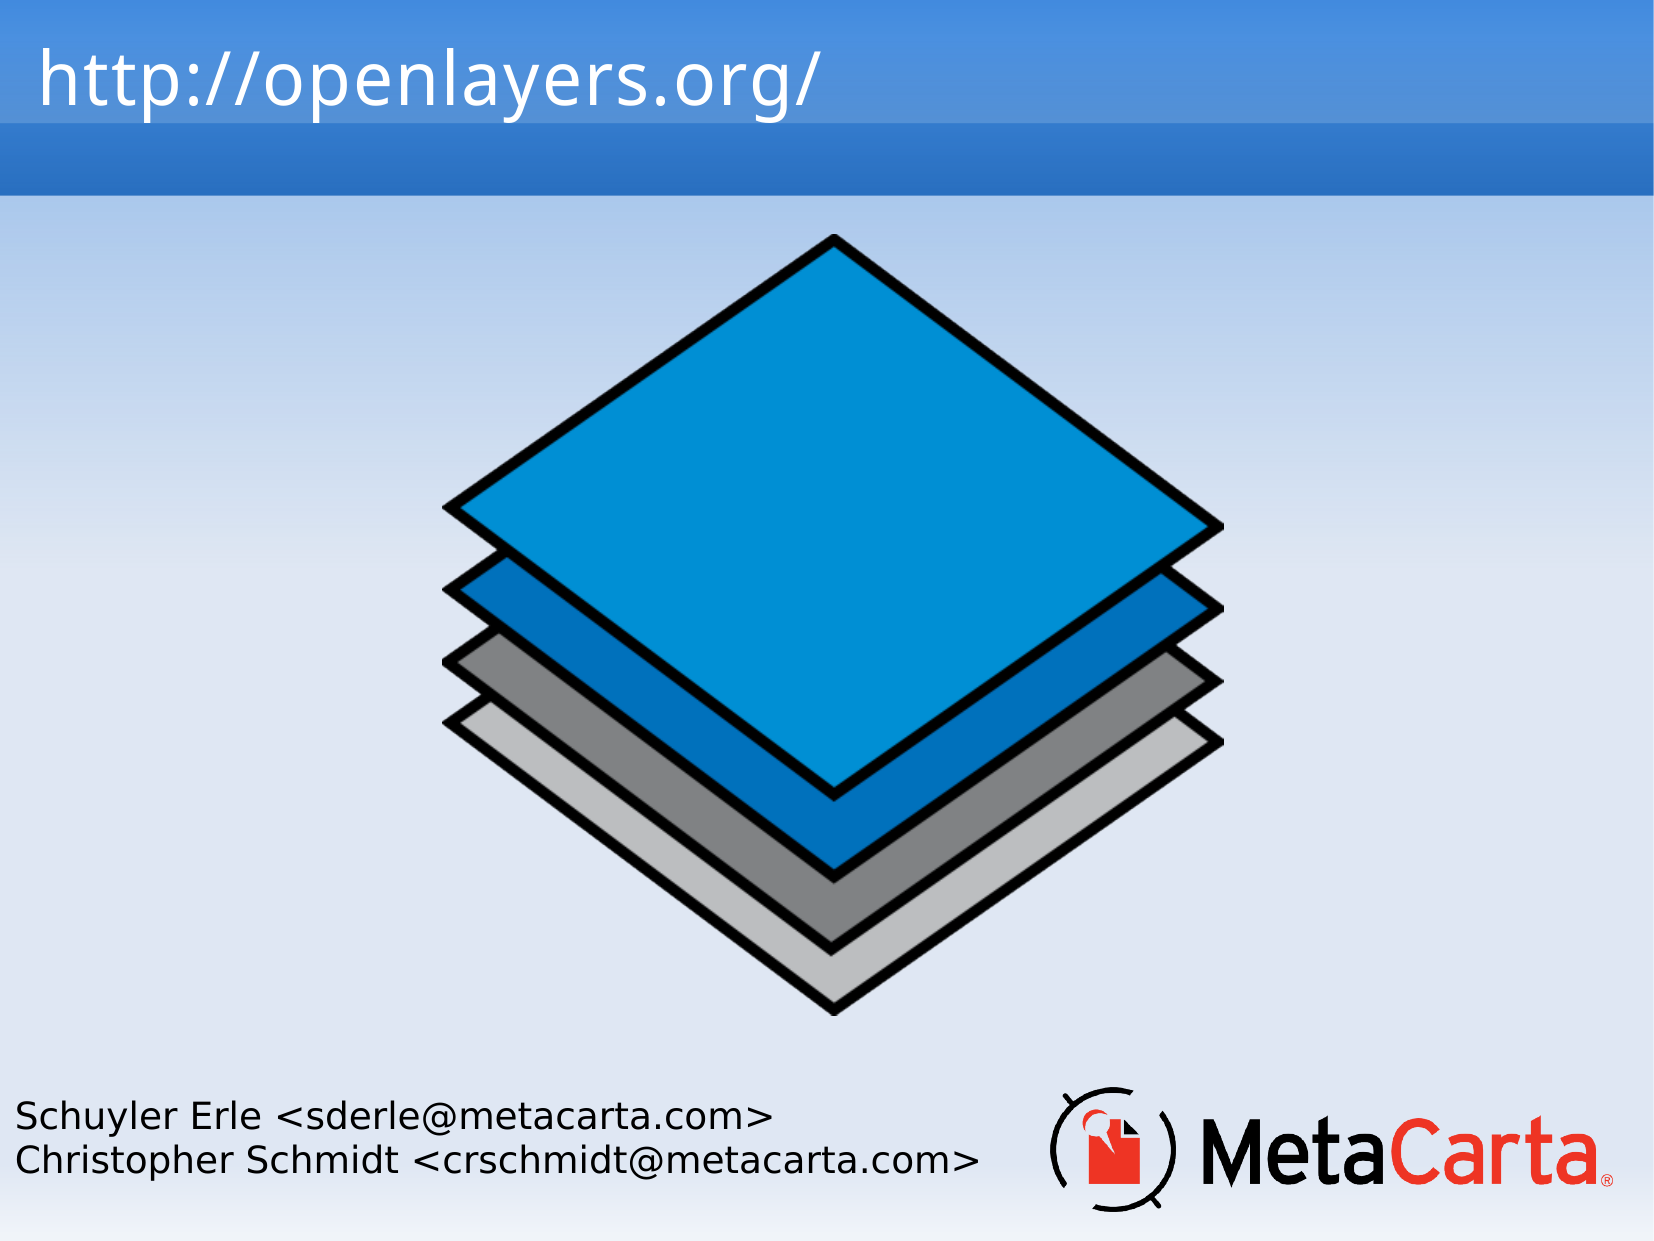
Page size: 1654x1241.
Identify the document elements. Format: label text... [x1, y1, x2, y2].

subtitle [82, 290, 1571, 1109]
text_box Schuyler Erle <sderle@metacarta.com> Christopher Schmidt <crschmidt@metacarta.com> [0, 1087, 1013, 1238]
title http://openlayers.org/ [37, 2, 1463, 151]
picture [0, 0, 1654, 1241]
